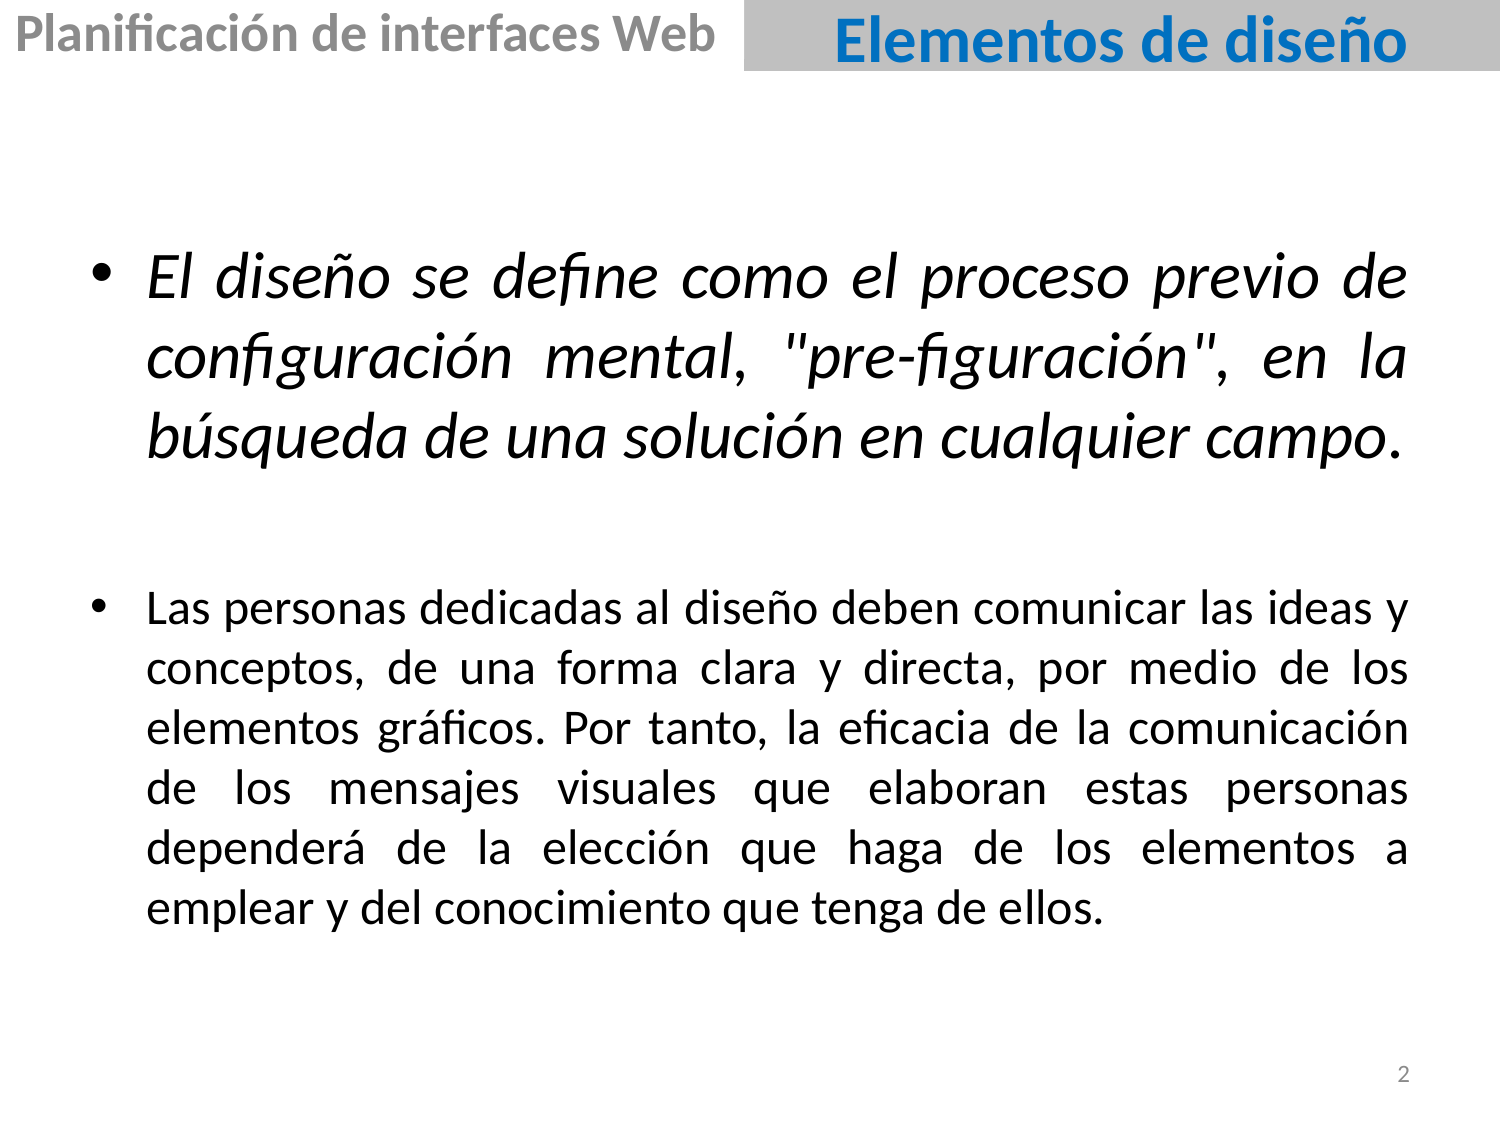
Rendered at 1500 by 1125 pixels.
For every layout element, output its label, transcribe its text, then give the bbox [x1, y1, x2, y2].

title Planificación de interfaces Web [0, 0, 745, 60]
title Elementos de diseño [744, 0, 1500, 71]
list El diseño se define como el proceso previo de configuración mental, "pre-figuración", en la búsqueda de una solución en cualquier campo. Las personas dedicadas al diseño deben comunicar las ideas y conceptos, de una forma clara y directa, por medio de los elementos gráficos. Por tanto, la eficacia de la comunicación de los mensajes visuales que elaboran estas personas dependerá de la elección que haga de los elementos a emplear y del conocimiento que tenga de ellos. [75, 224, 1425, 1005]
slide_number <número> [1074, 1042, 1425, 1103]
